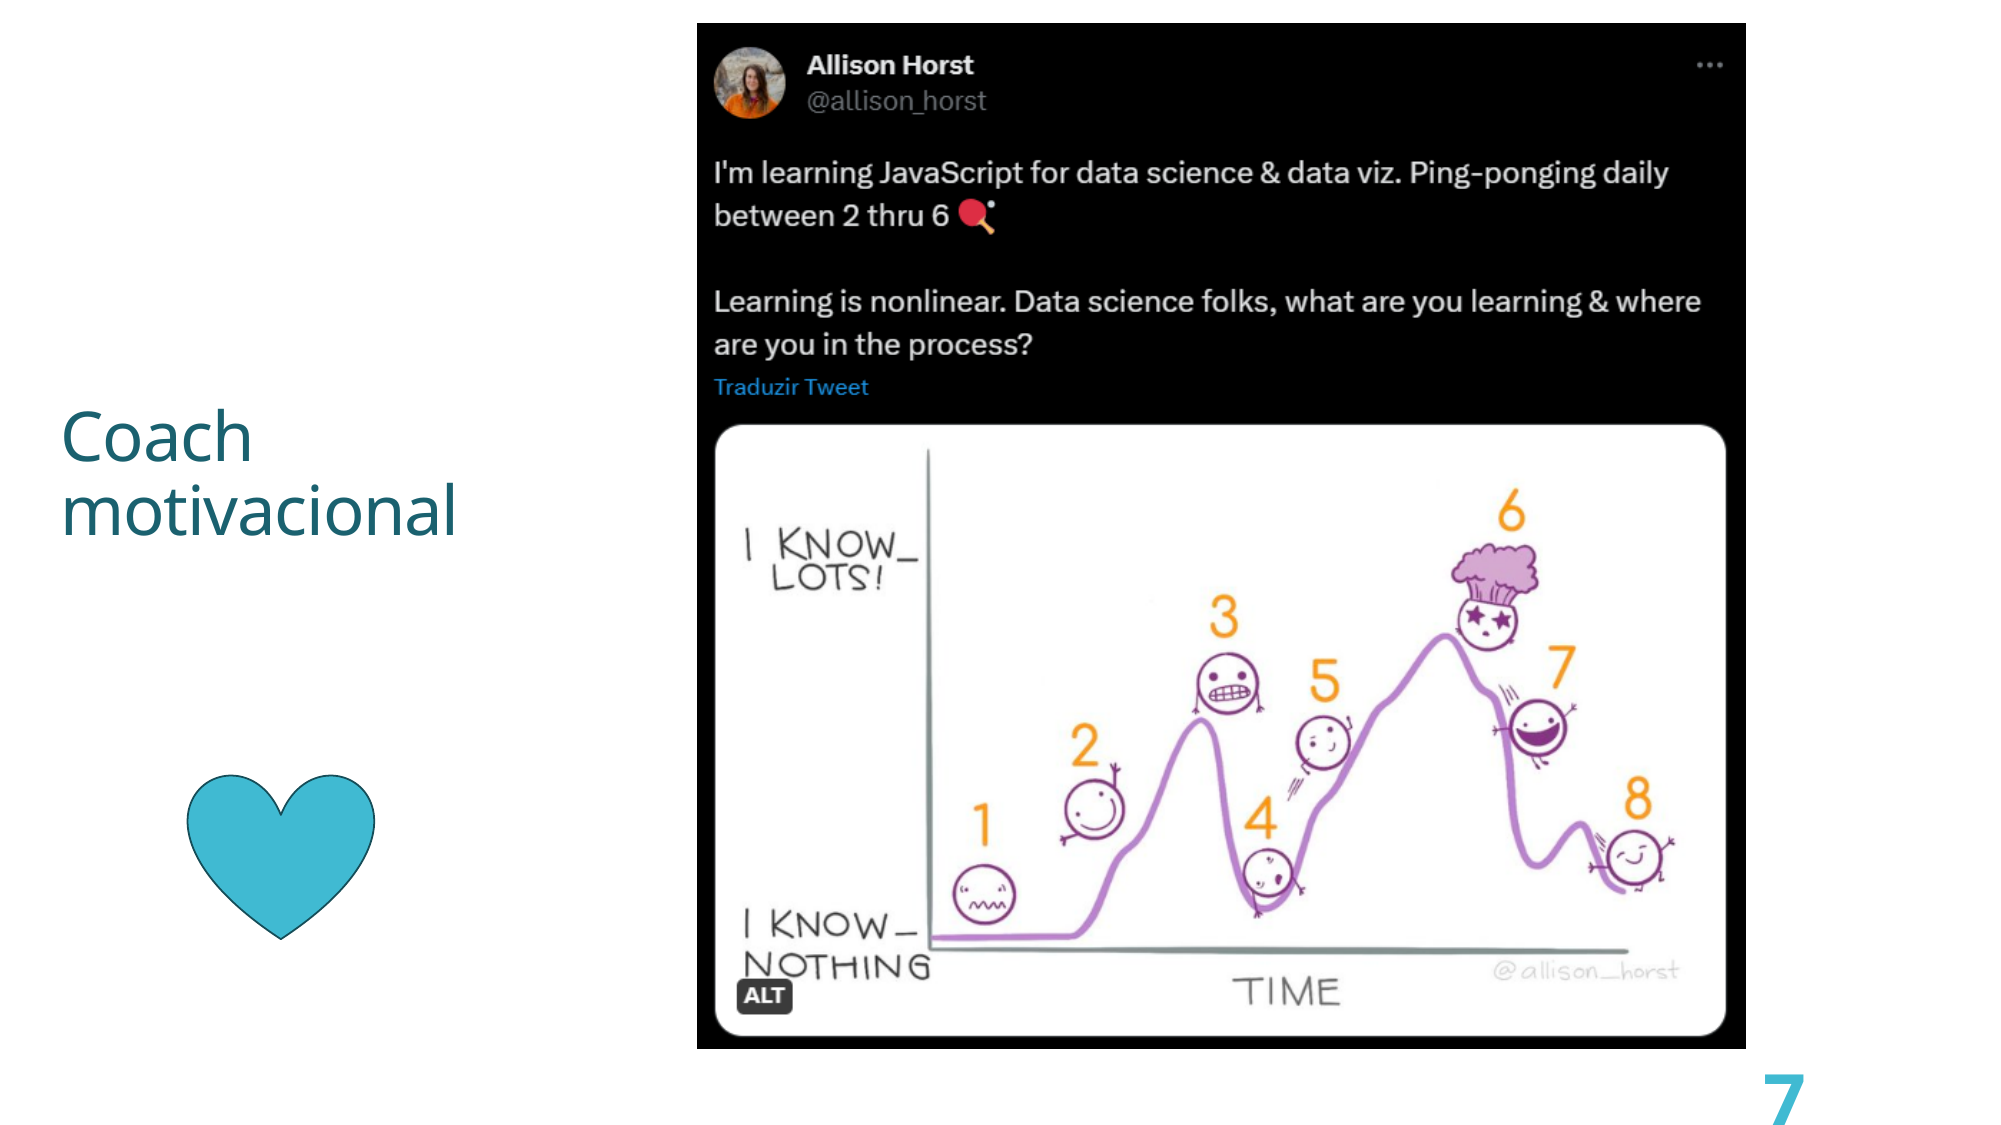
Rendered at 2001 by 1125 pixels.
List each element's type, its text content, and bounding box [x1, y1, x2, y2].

title Coach motivacional Figurinhas da Allison [45, 184, 530, 940]
picture [697, 23, 1746, 1049]
slide_number 4 [1748, 1045, 2000, 1106]
text_box [187, 775, 375, 940]
